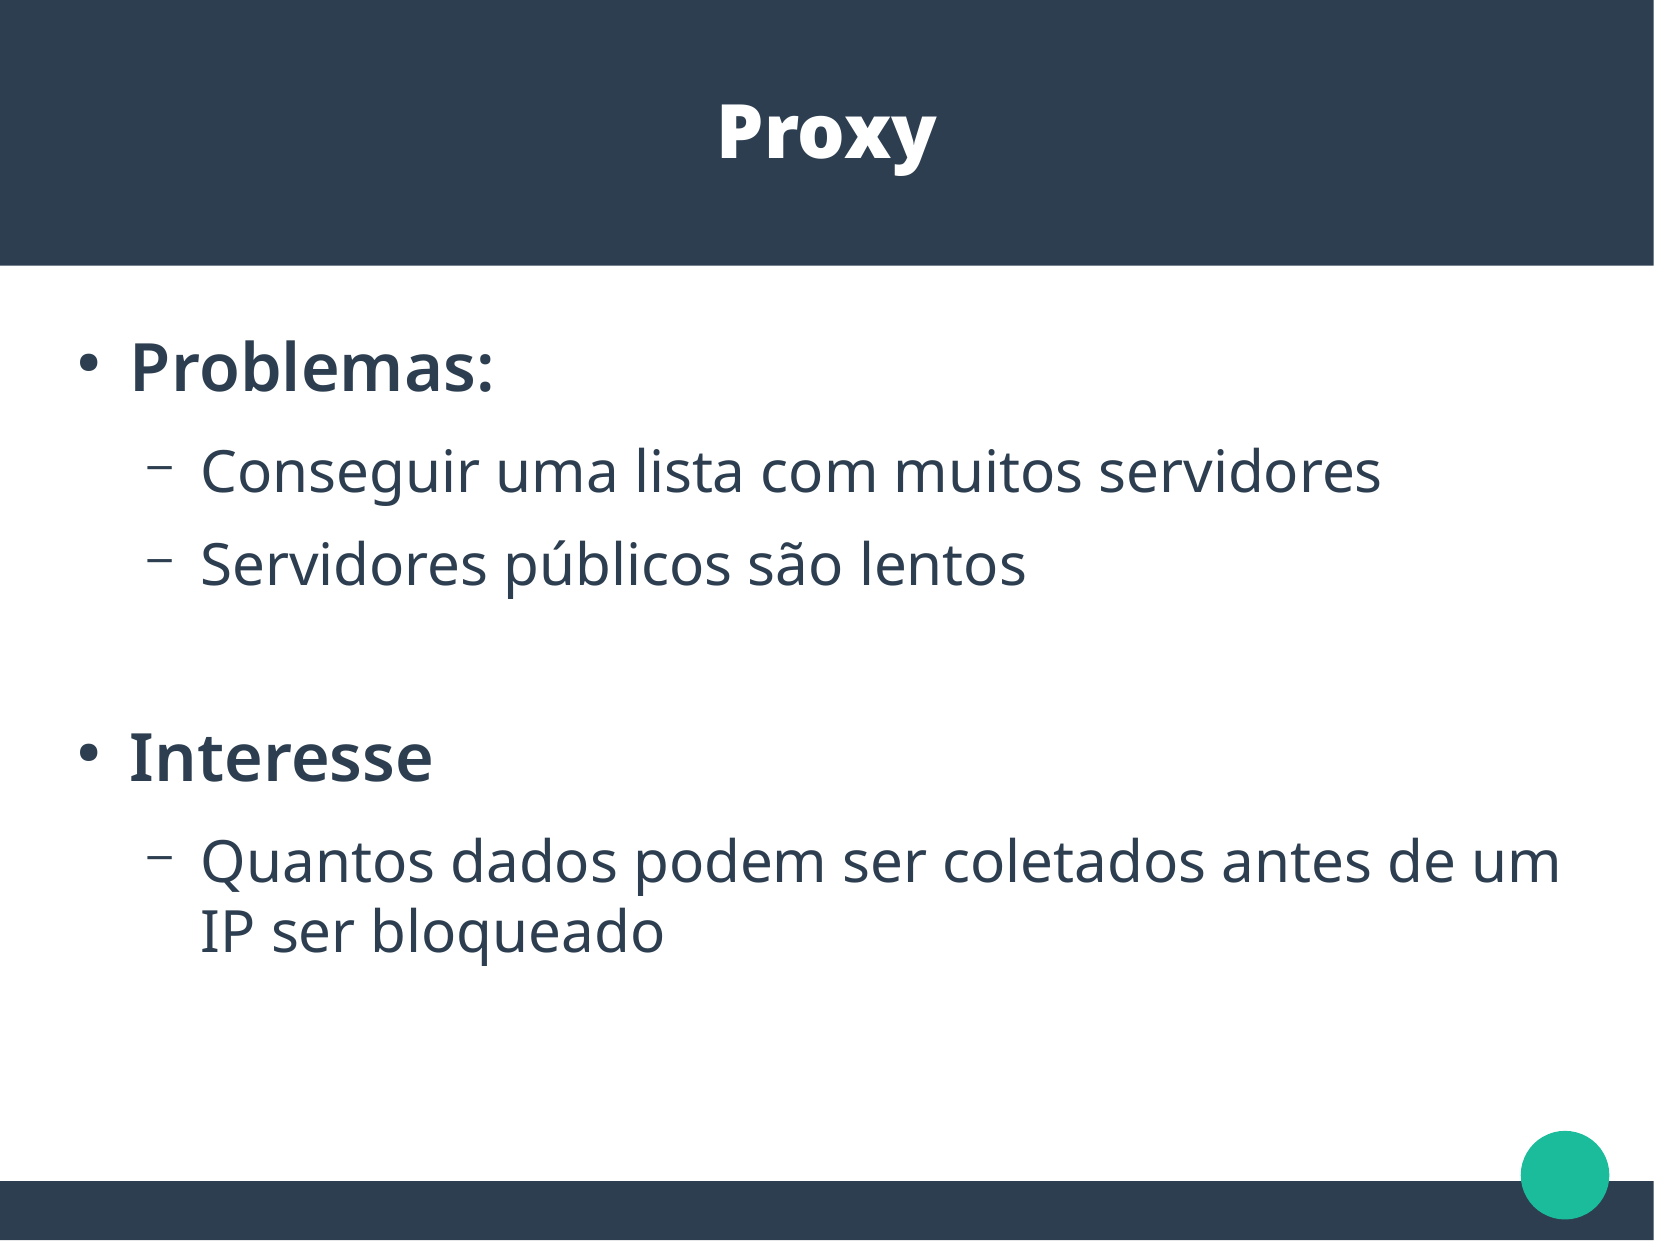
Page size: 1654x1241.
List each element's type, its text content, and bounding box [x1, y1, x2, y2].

list Problemas: Conseguir uma lista com muitos servidores Servidores públicos são lentos Interesse Quantos dados podem ser coletados antes de um IP ser bloqueado [59, 324, 1595, 1152]
title Proxy [59, 49, 1595, 207]
